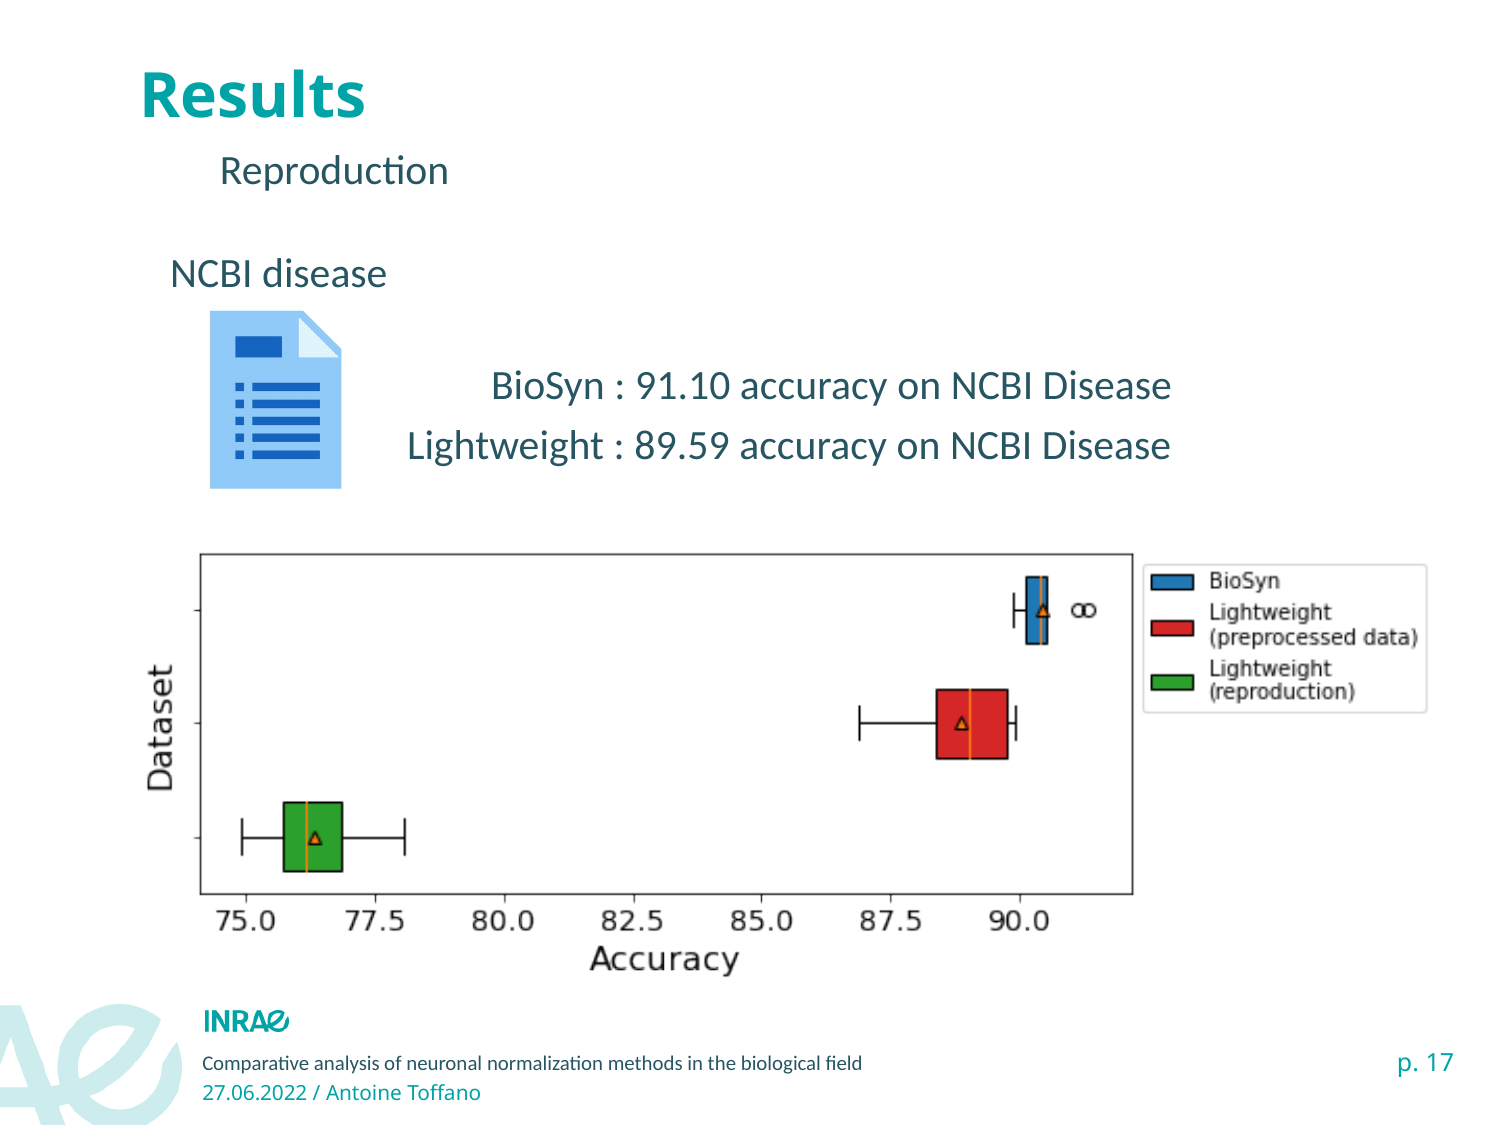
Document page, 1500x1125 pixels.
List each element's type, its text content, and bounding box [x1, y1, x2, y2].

text_box BioSyn : 91.10 accuracy on NCBI Disease [476, 350, 1257, 410]
picture [0, 996, 328, 1125]
picture [176, 400, 342, 501]
text_box NCBI disease [155, 238, 471, 400]
text_box Lightweight : 89.59 accuracy on NCBI Disease [392, 410, 1317, 475]
text_box Results [139, 24, 1396, 170]
picture [131, 539, 1441, 992]
text_box Reproduction [205, 140, 1396, 253]
